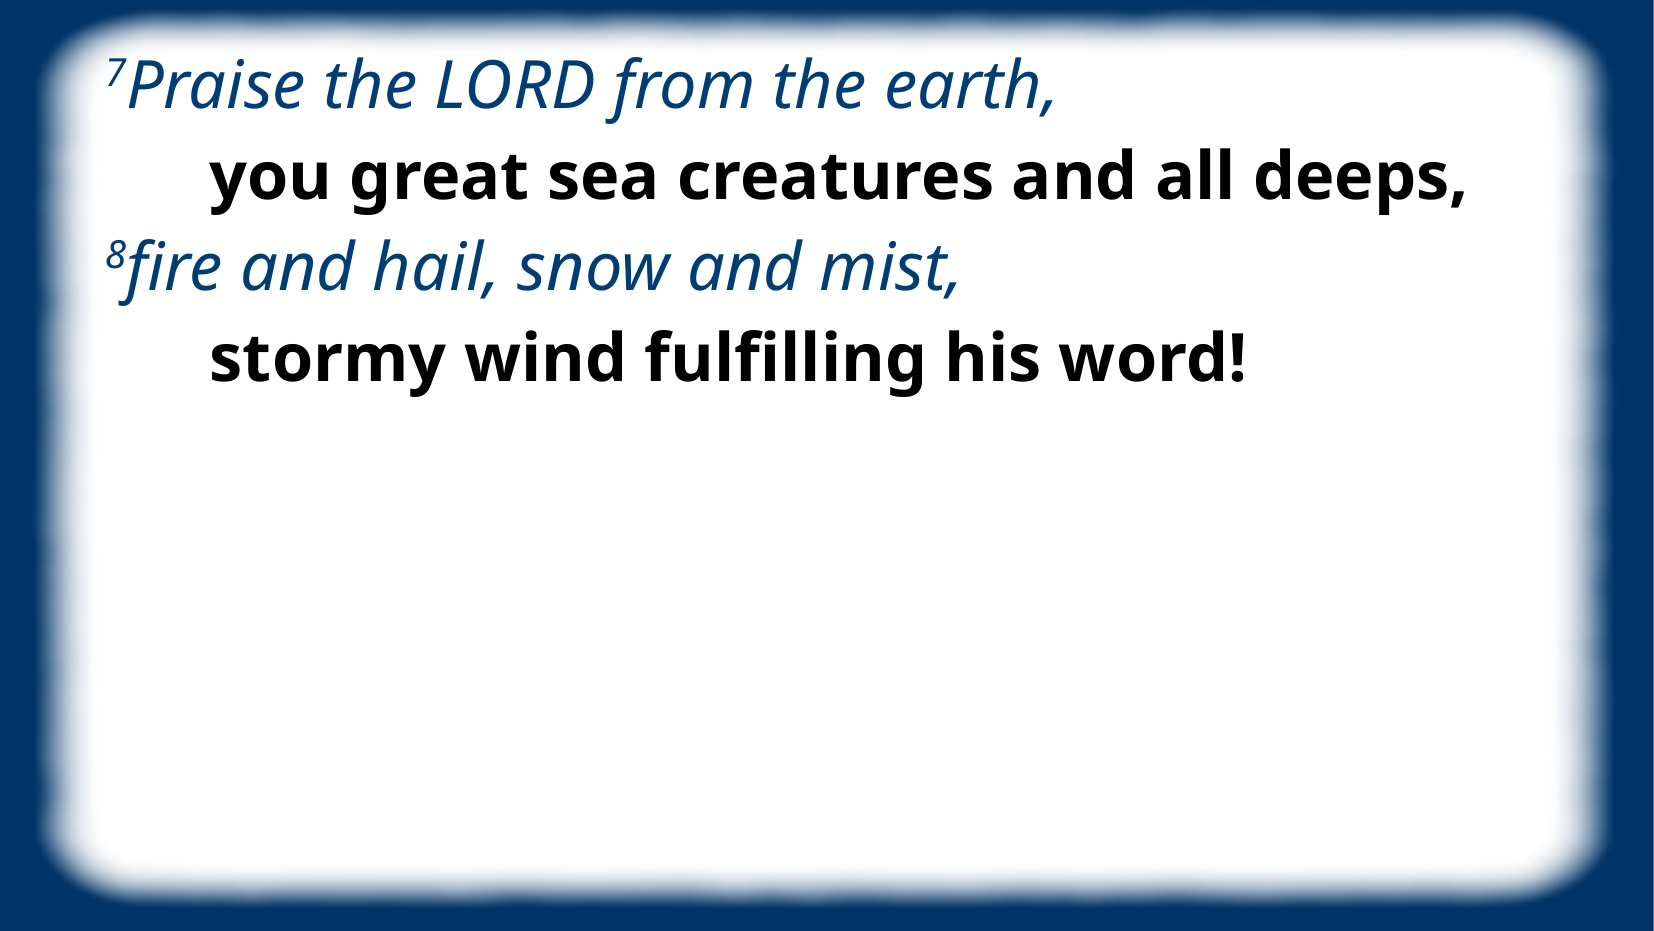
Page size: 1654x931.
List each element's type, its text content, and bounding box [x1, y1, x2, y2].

picture [0, 0, 1654, 931]
text_box 7Praise the LORD from the earth, you great sea creatures and all deeps, 8fire and hail, snow and mist, stormy wind fulfilling his word! [90, 30, 1576, 400]
